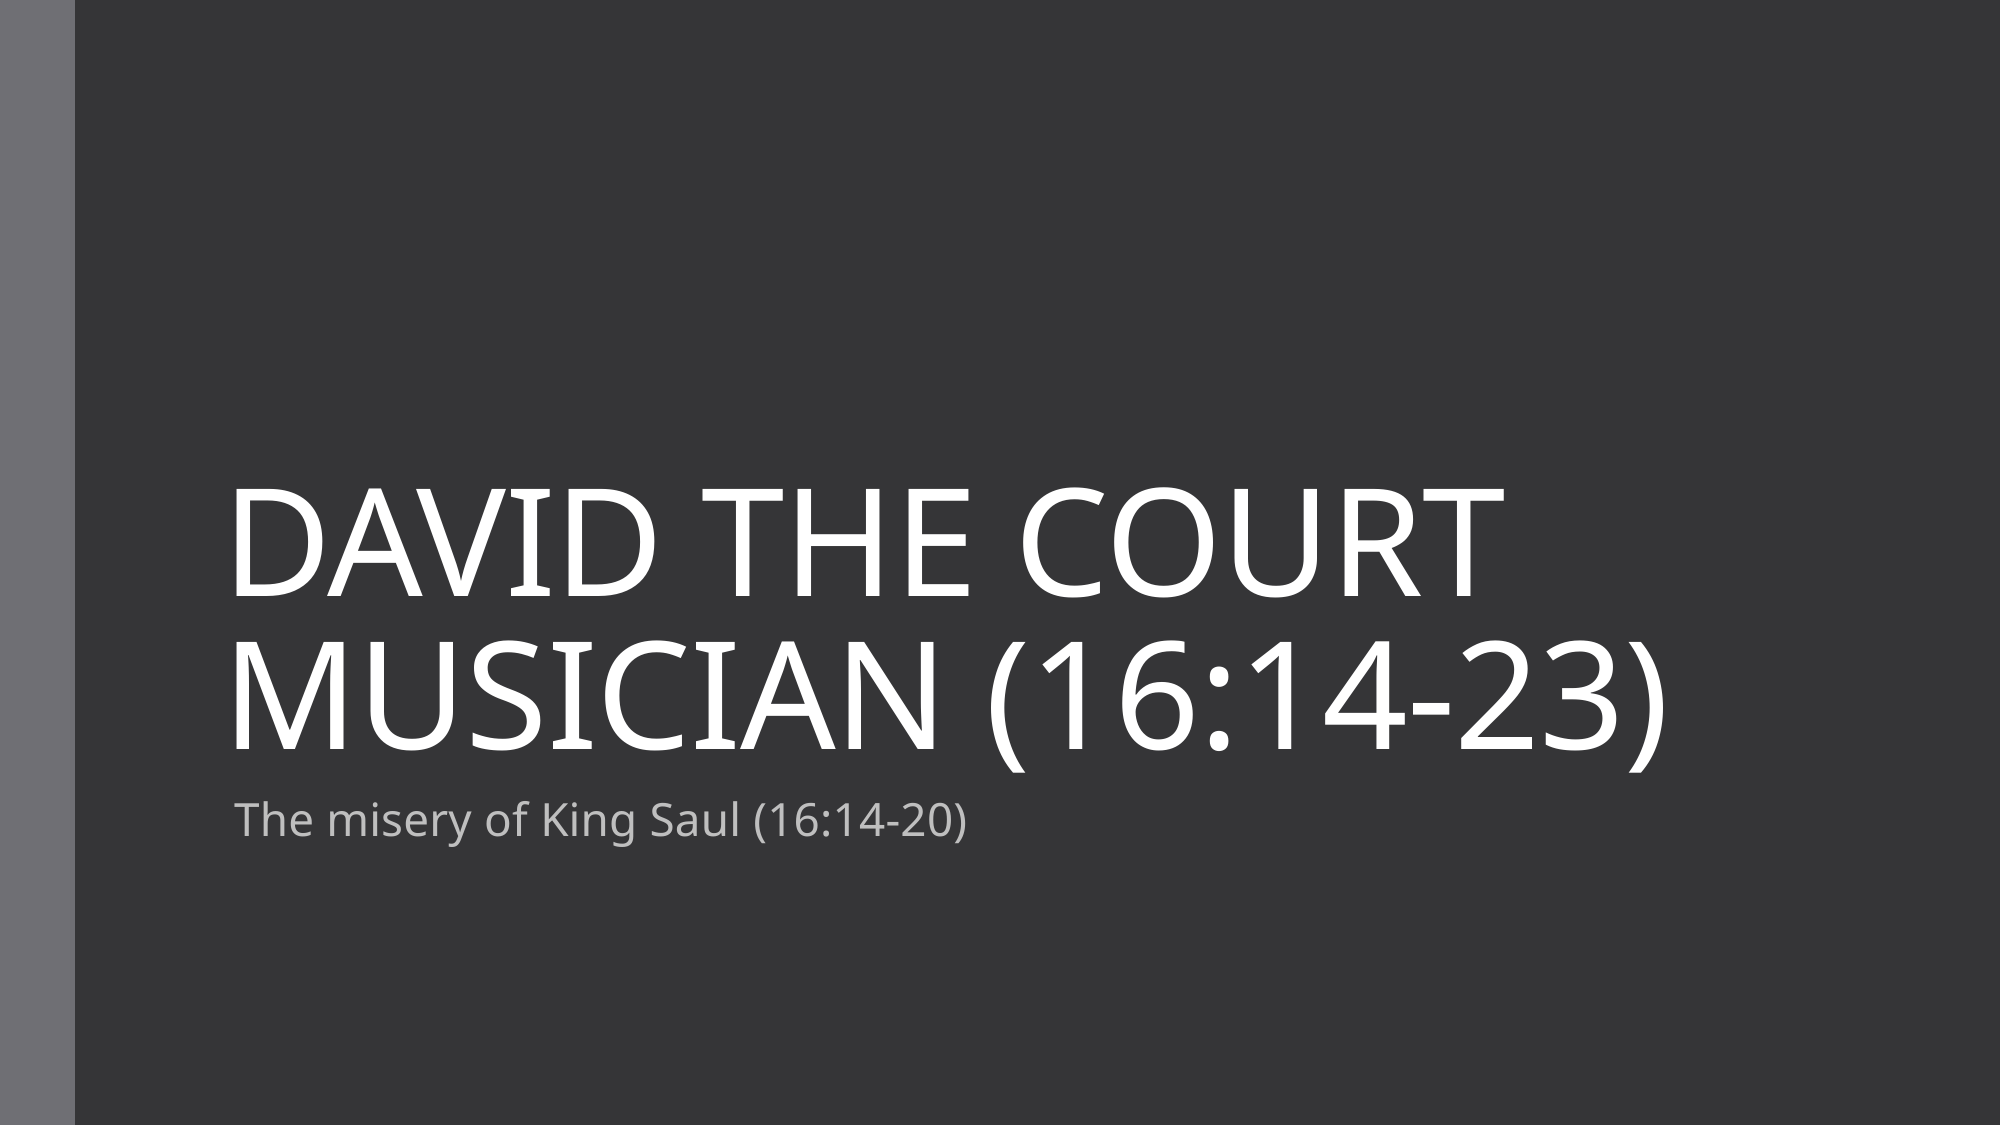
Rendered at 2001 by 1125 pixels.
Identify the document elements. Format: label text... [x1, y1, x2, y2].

title DAVID THE COURT MUSICIAN (16:14-23) [206, 124, 1752, 787]
subtitle The misery of King Saul (16:14-20) [206, 787, 1752, 1066]
